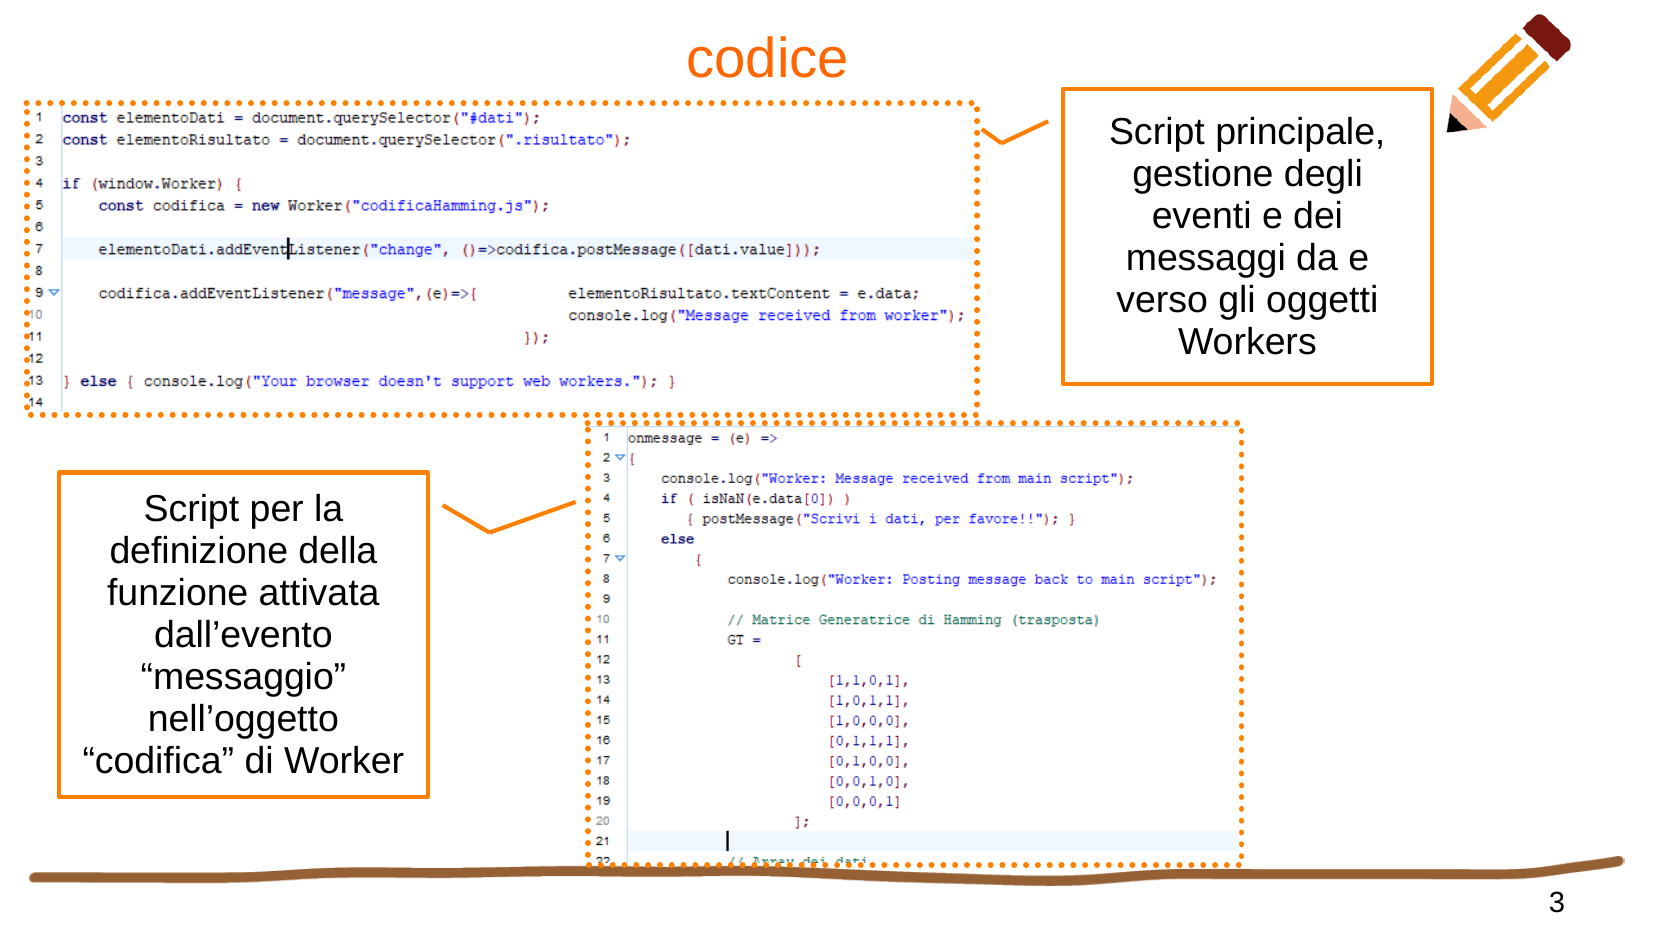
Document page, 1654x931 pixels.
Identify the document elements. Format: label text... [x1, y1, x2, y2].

title codice [88, 5, 1447, 110]
text_box Script per la definizione della funzione attivata dall’evento “messaggio” nell’oggetto “codifica” di Worker [59, 472, 428, 797]
picture [29, 106, 975, 412]
picture [1446, 14, 1571, 133]
picture [29, 426, 1625, 886]
text_box Script principale, gestione degli eventi e dei messaggi da e verso gli oggetti Workers [1063, 89, 1432, 384]
